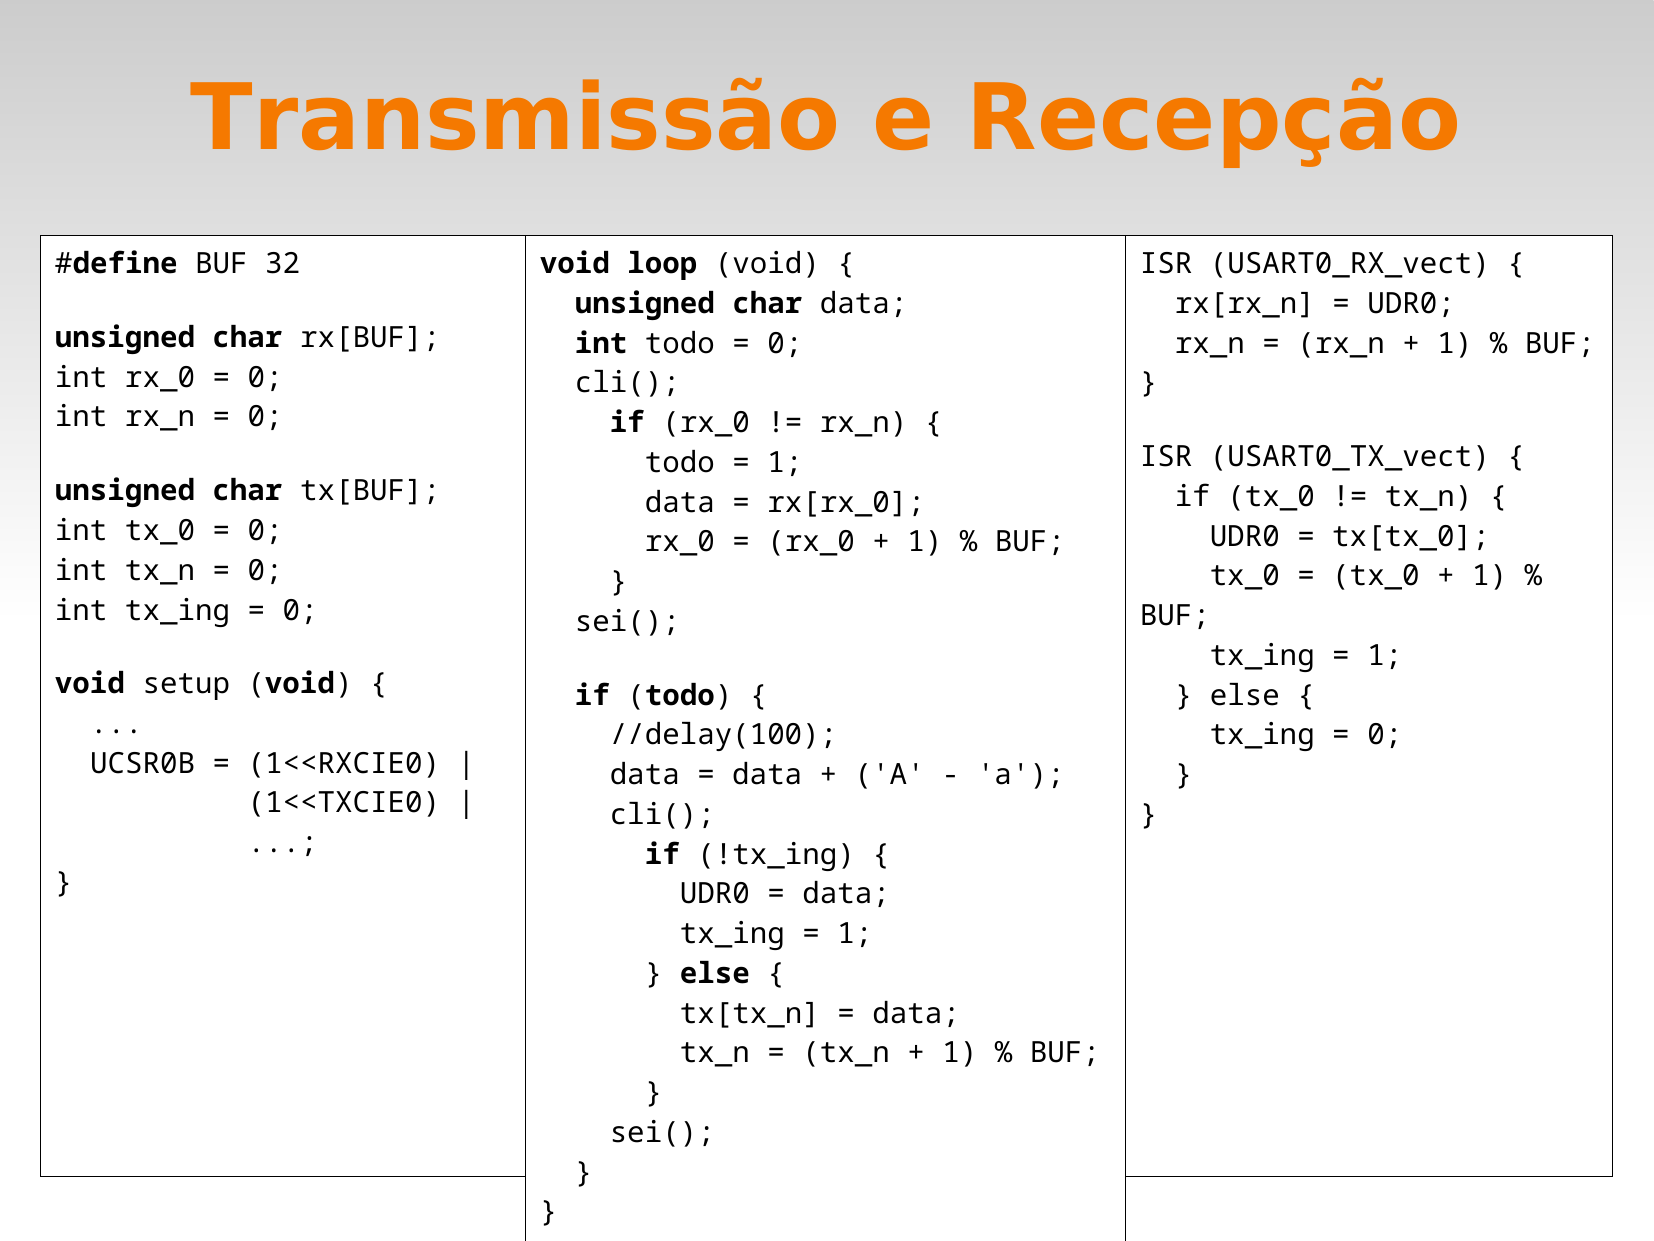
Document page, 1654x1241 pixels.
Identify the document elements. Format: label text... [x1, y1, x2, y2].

text_box ISR (USART0_RX_vect) { rx[rx_n] = UDR0; rx_n = (rx_n + 1) % BUF; } ISR (USART0_TX_vect) { if (tx_0 != tx_n) { UDR0 = tx[tx_0]; tx_0 = (tx_0 + 1) % BUF; tx_ing = 1; } else { tx_ing = 0; } } [1125, 235, 1613, 1177]
text_box #define BUF 32 unsigned char rx[BUF]; int rx_0 = 0; int rx_n = 0; unsigned char tx[BUF]; int tx_0 = 0; int tx_n = 0; int tx_ing = 0; void setup (void) { ... UCSR0B = (1<<RXCIE0) | (1<<TXCIE0) | ...; } [40, 235, 525, 1177]
text_box void loop (void) { unsigned char data; int todo = 0; cli(); if (rx_0 != rx_n) { todo = 1; data = rx[rx_0]; rx_0 = (rx_0 + 1) % BUF; } sei(); if (todo) { //delay(100); data = data + ('A' - 'a'); cli(); if (!tx_ing) { UDR0 = data; tx_ing = 1; } else { tx[tx_n] = data; tx_n = (tx_n + 1) % BUF; } sei(); } } [525, 235, 1125, 1177]
title Transmissão e Recepção [82, 13, 1571, 222]
